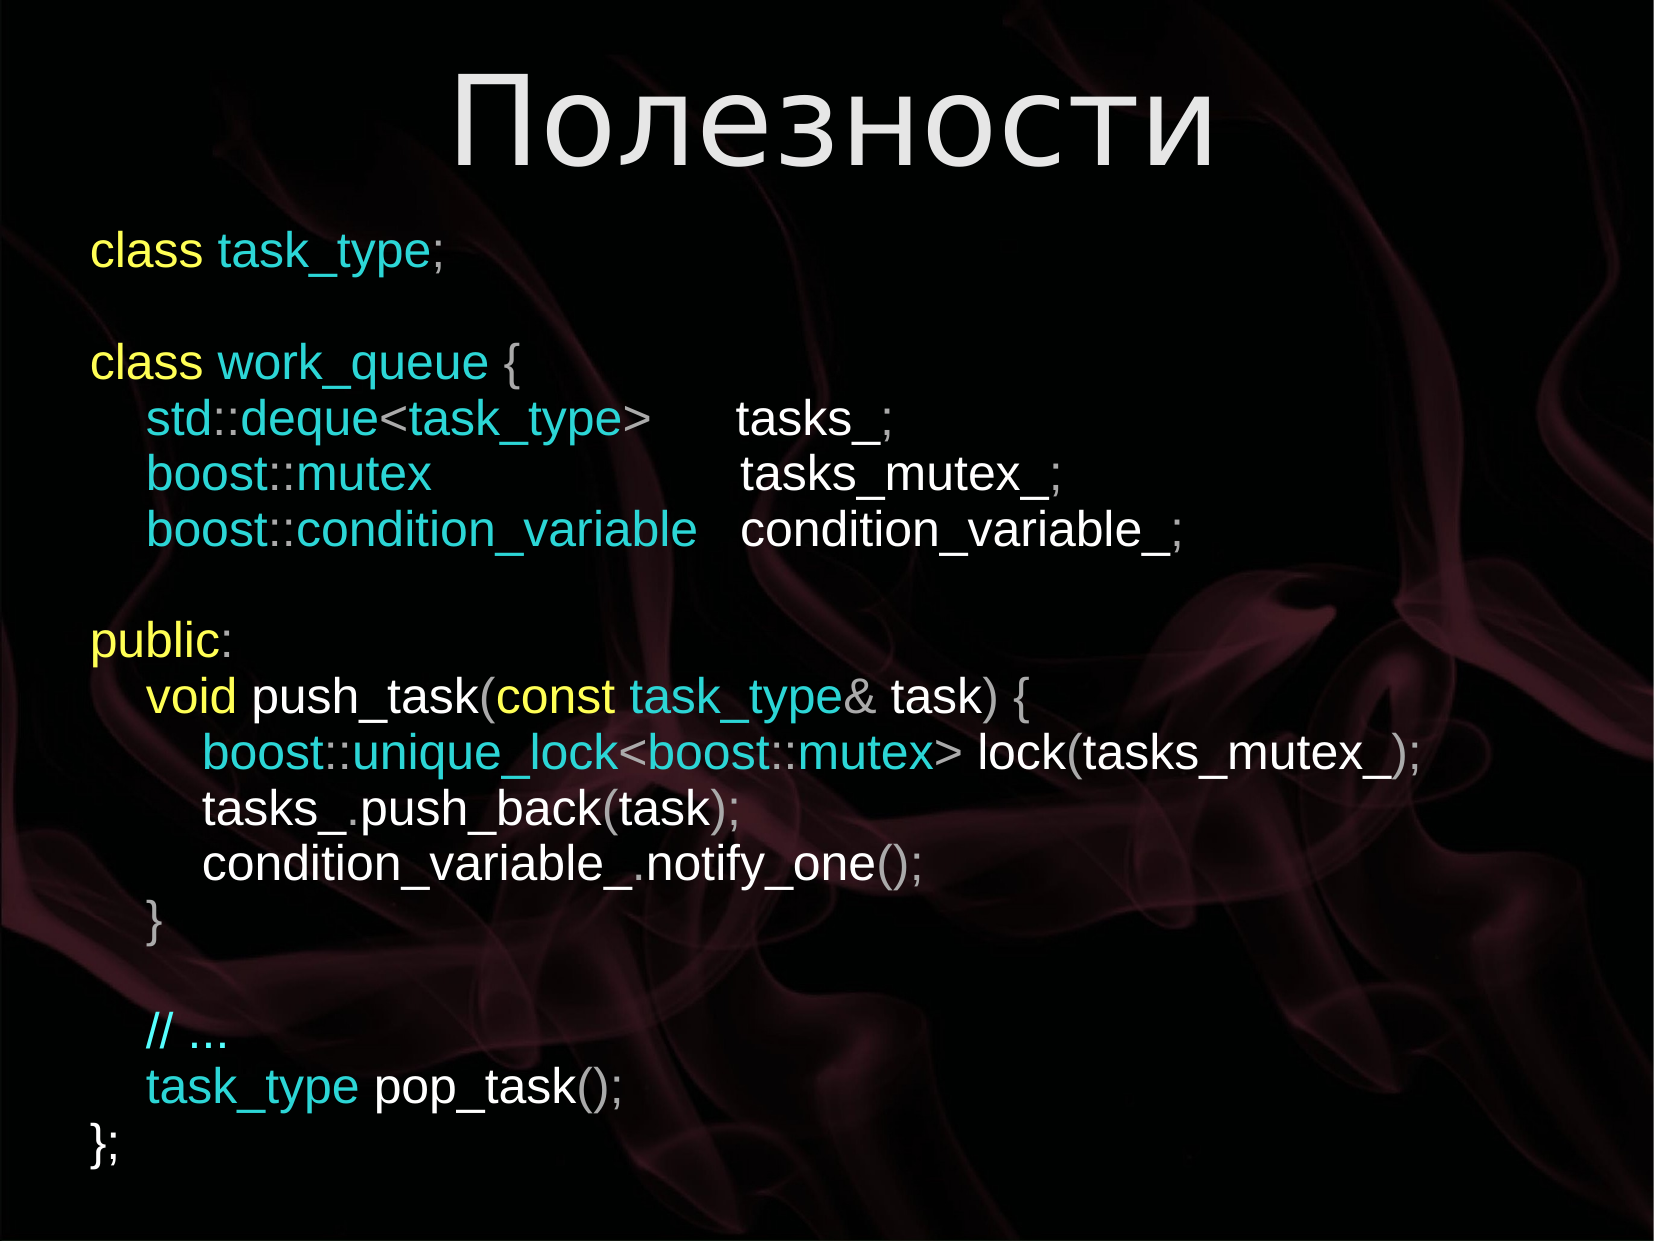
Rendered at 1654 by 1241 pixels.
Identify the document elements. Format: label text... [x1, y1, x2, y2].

text_box class task_type; class work_queue { std::deque<task_type> tasks_; boost::mutex tasks_mutex_; boost::condition_variable condition_variable_; public: void push_task(const task_type& task) { boost::unique_lock<boost::mutex> lock(tasks_mutex_); tasks_.push_back(task); condition_variable_.notify_one(); } // ... task_type pop_task(); }; [75, 215, 1591, 1241]
title Полезности [90, 44, 1579, 200]
picture [0, 0, 1654, 1241]
